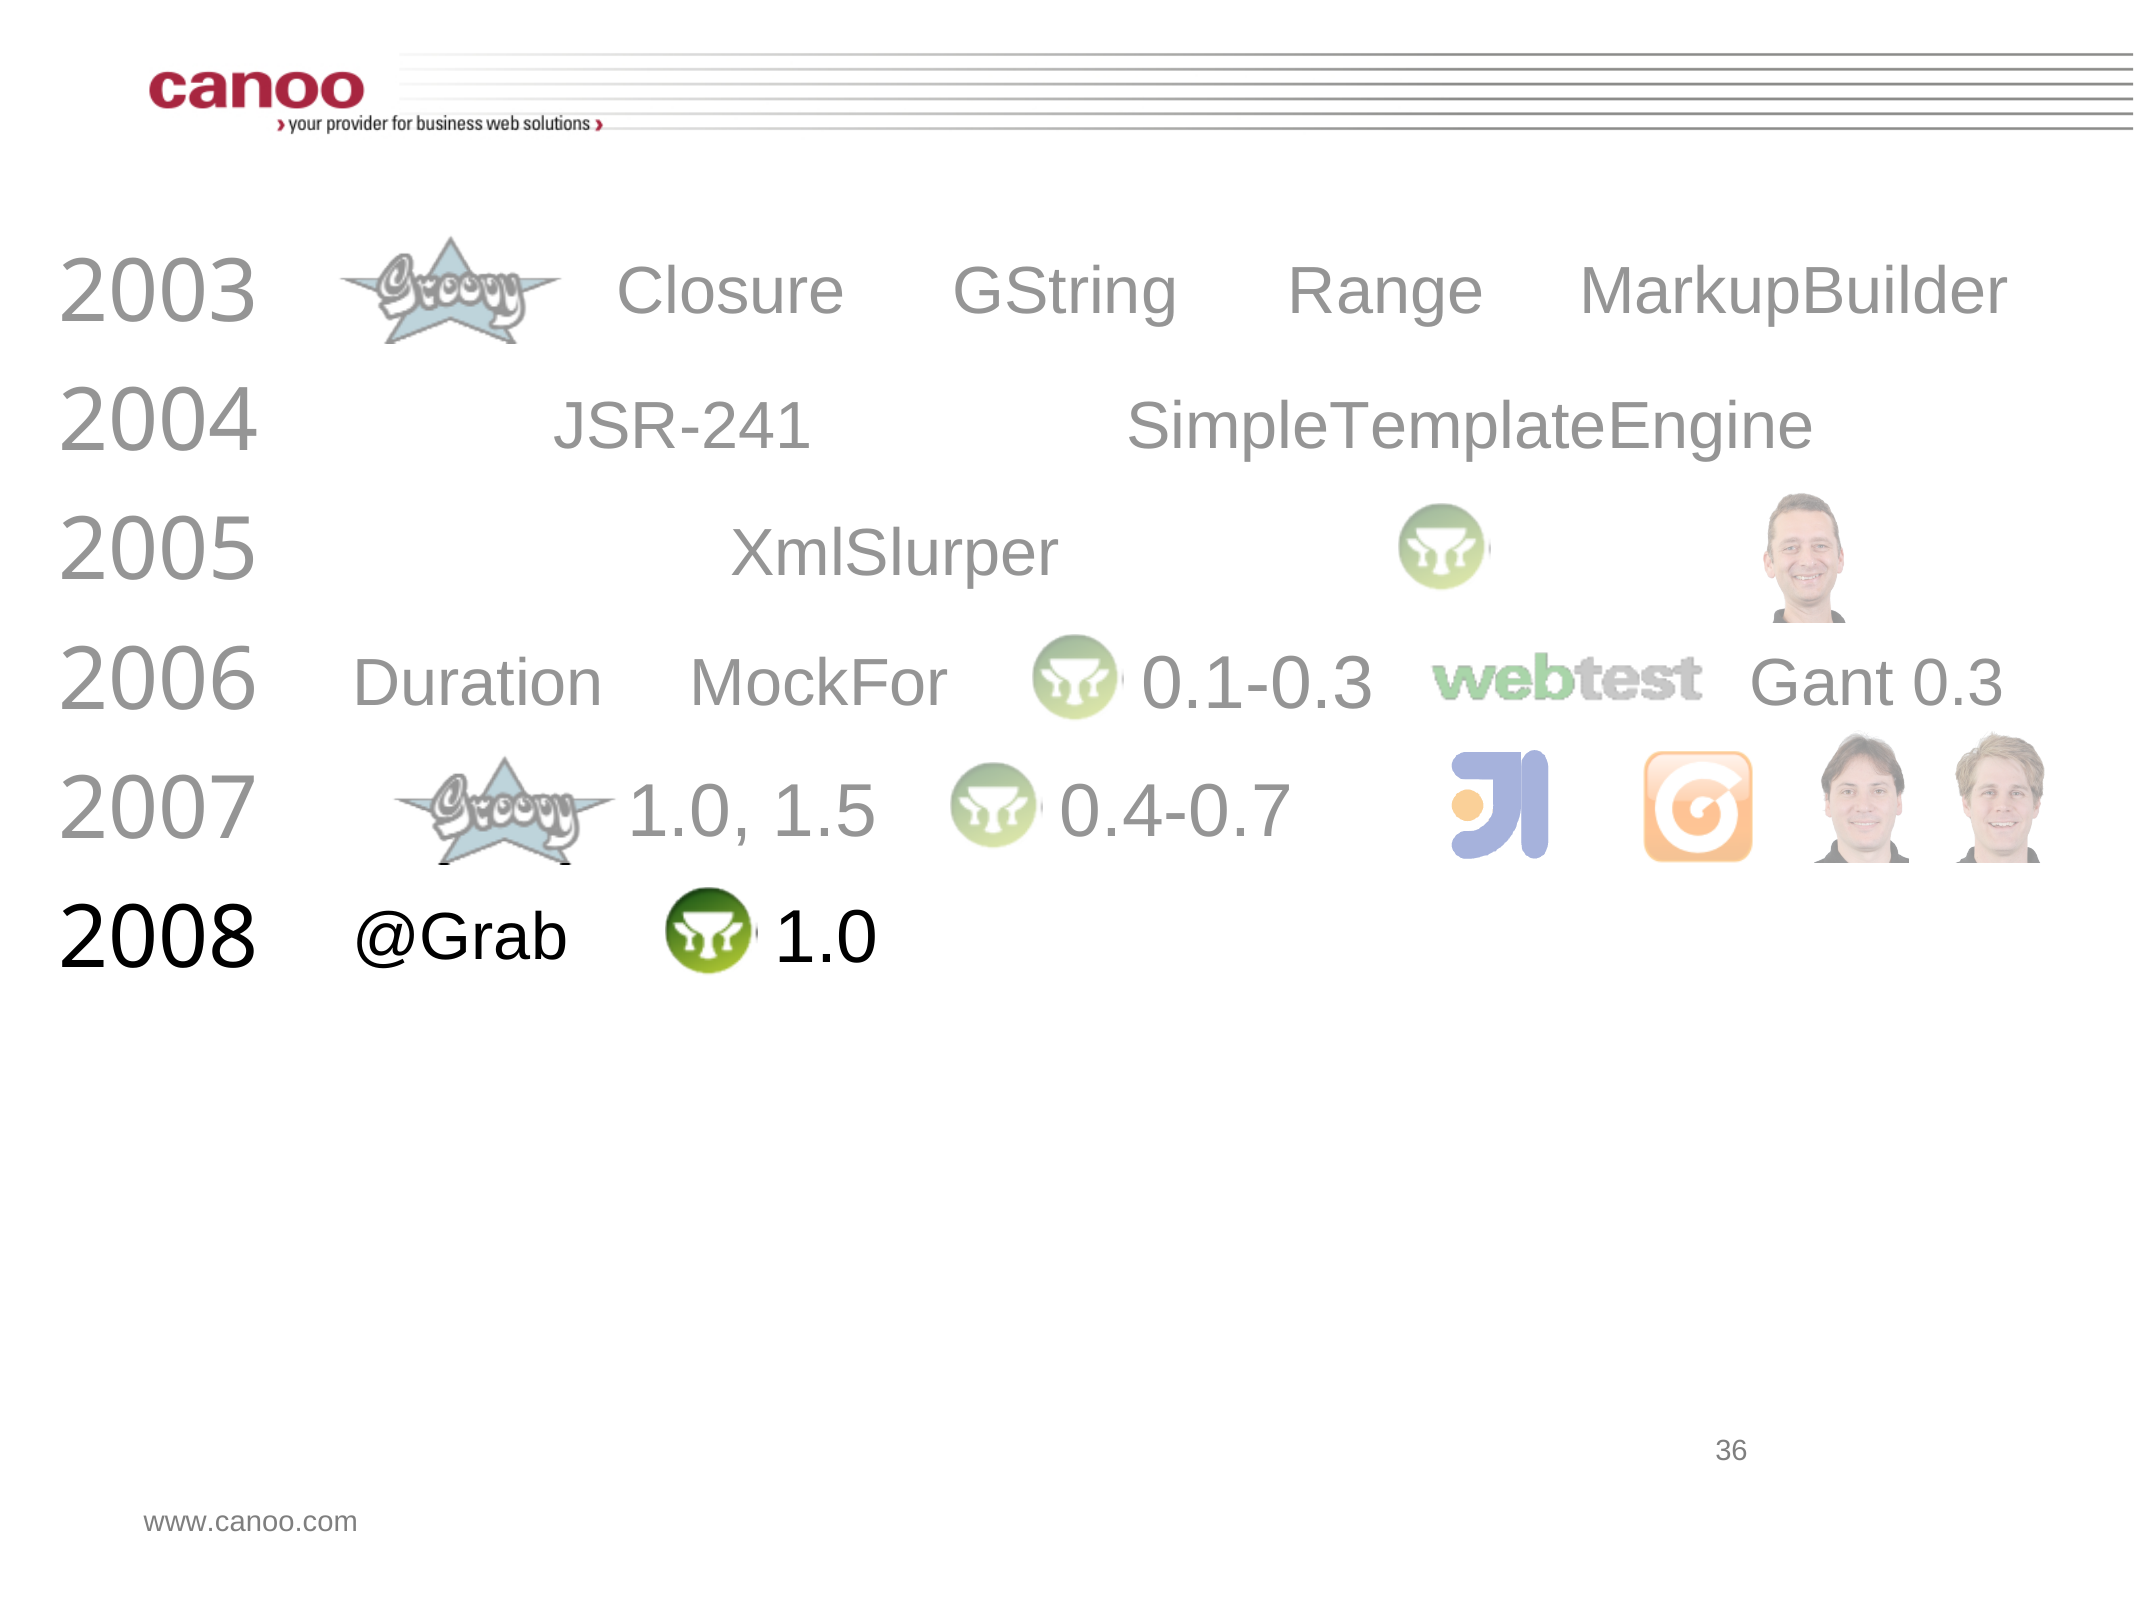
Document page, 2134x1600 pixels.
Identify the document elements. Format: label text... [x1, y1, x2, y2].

picture [0, 21, 2134, 188]
text_box <number> [1705, 1423, 1758, 1474]
text_box 2008 [43, 872, 297, 993]
picture [37, 225, 2101, 865]
text_box @Grab [337, 885, 584, 981]
picture [665, 887, 758, 978]
text_box 1.0 [759, 880, 894, 986]
